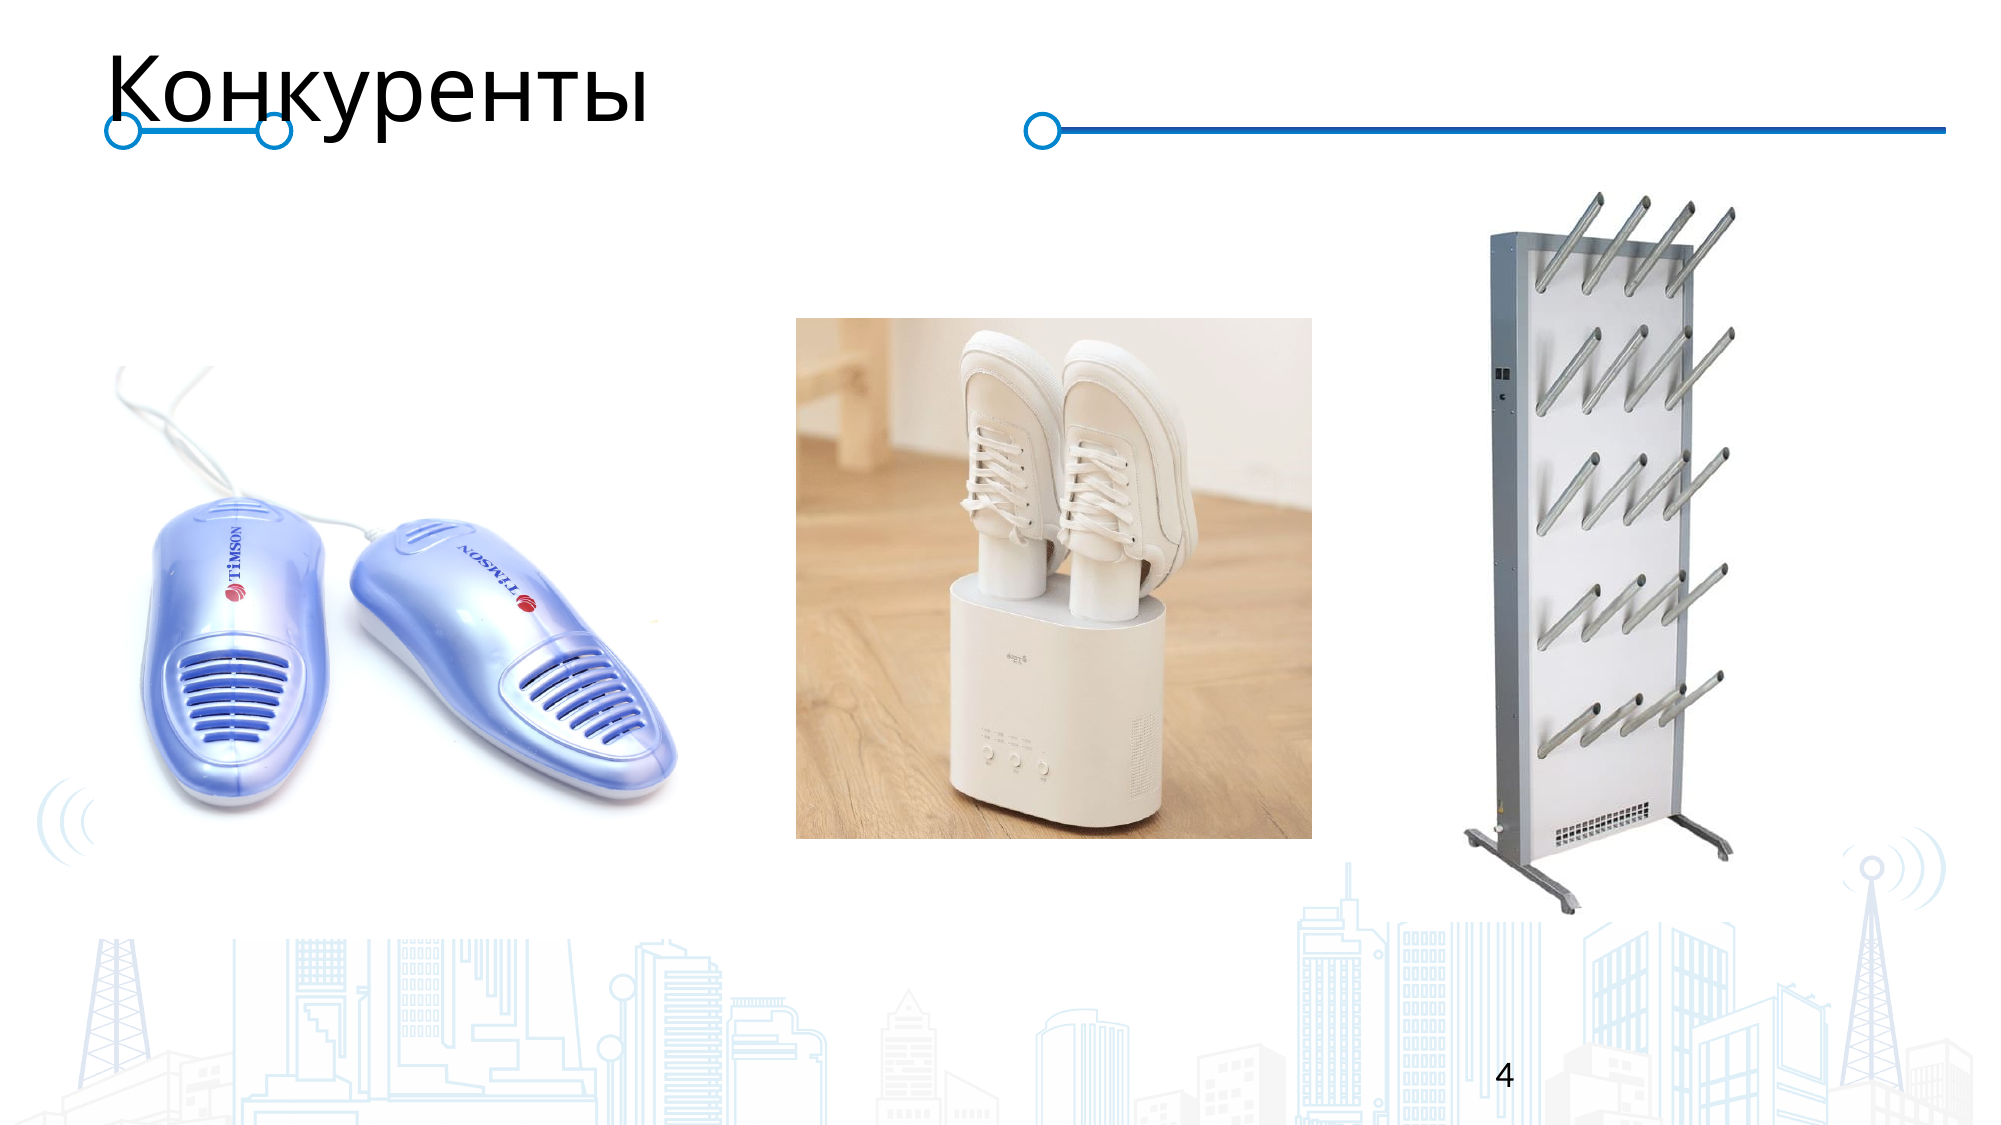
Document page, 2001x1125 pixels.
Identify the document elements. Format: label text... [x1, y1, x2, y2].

title Конкуренты [89, 35, 1532, 101]
picture [796, 318, 1312, 839]
slide_number <номер> [1480, 1042, 1931, 1103]
picture [1359, 177, 1843, 922]
picture [94, 366, 710, 939]
